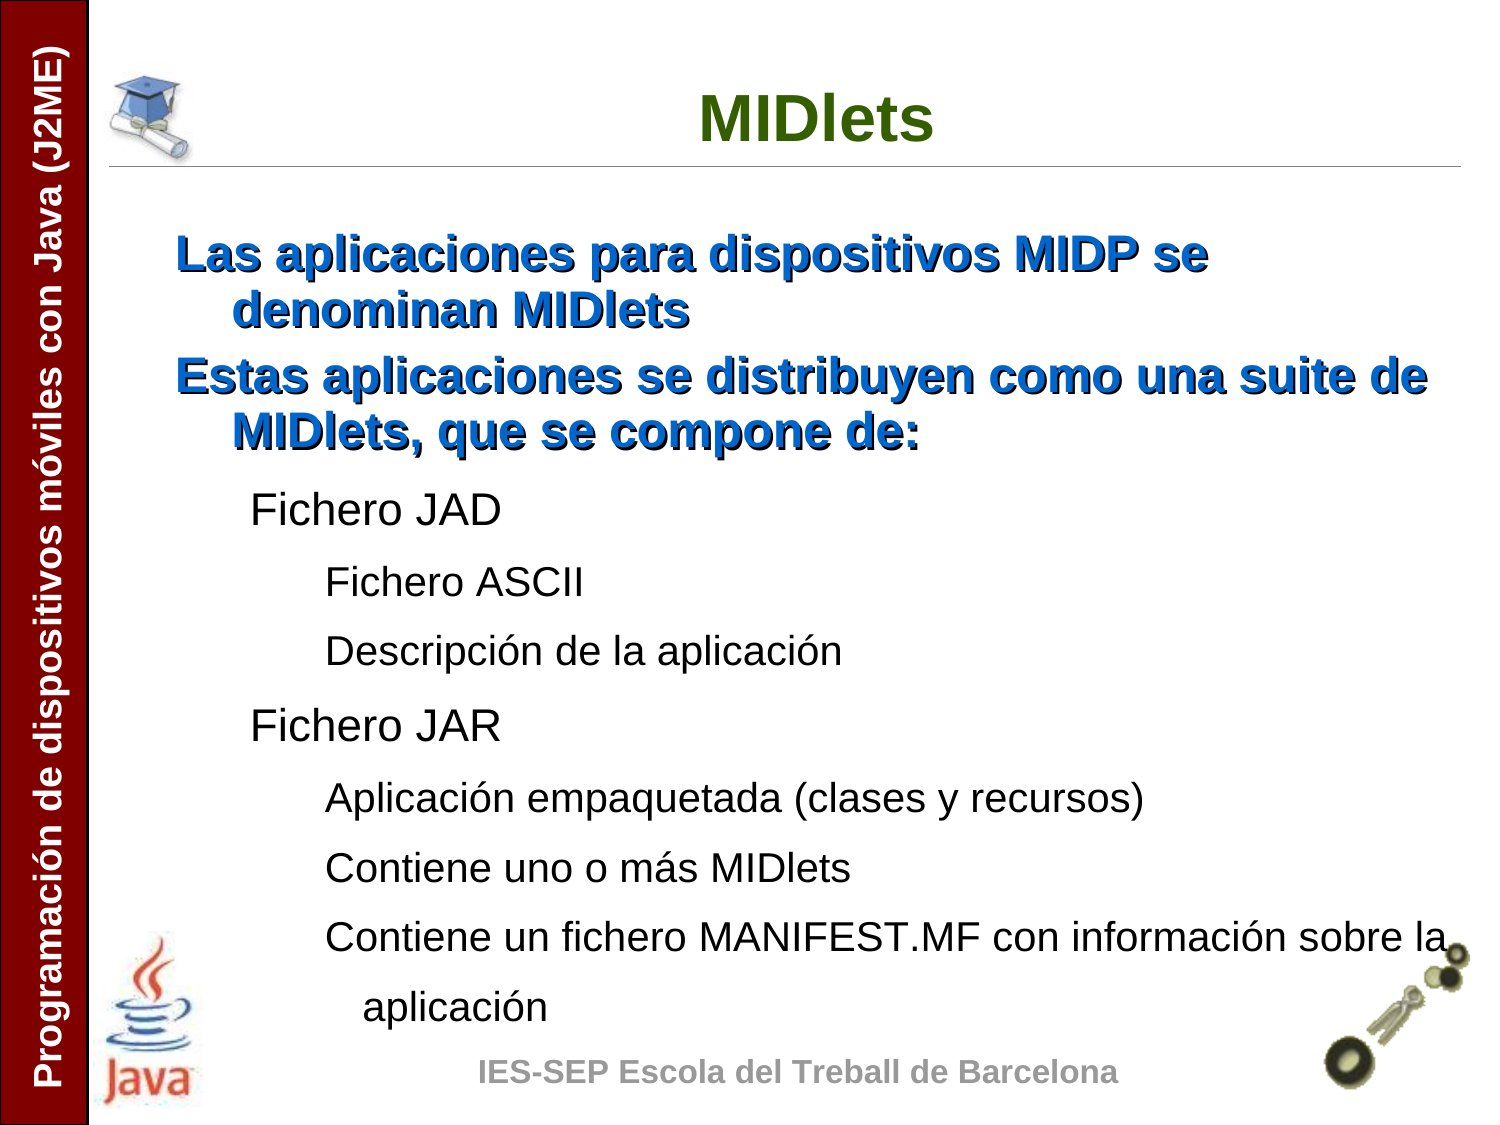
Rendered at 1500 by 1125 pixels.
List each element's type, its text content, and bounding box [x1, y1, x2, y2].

picture [93, 931, 204, 1109]
title MIDlets [211, 75, 1424, 163]
list Las aplicaciones para dispositivos MIDP se denominan MIDlets Estas aplicaciones se distribuyen como una suite de MIDlets, que se compone de: Fichero JAD Fichero ASCII Descripción de la aplicación Fichero JAR Aplicación empaquetada (clases y recursos) Contiene uno o más MIDlets Contiene un fichero MANIFEST.MF con información sobre la aplicación [174, 224, 1451, 1031]
picture [1322, 939, 1471, 1094]
picture [93, 61, 206, 174]
